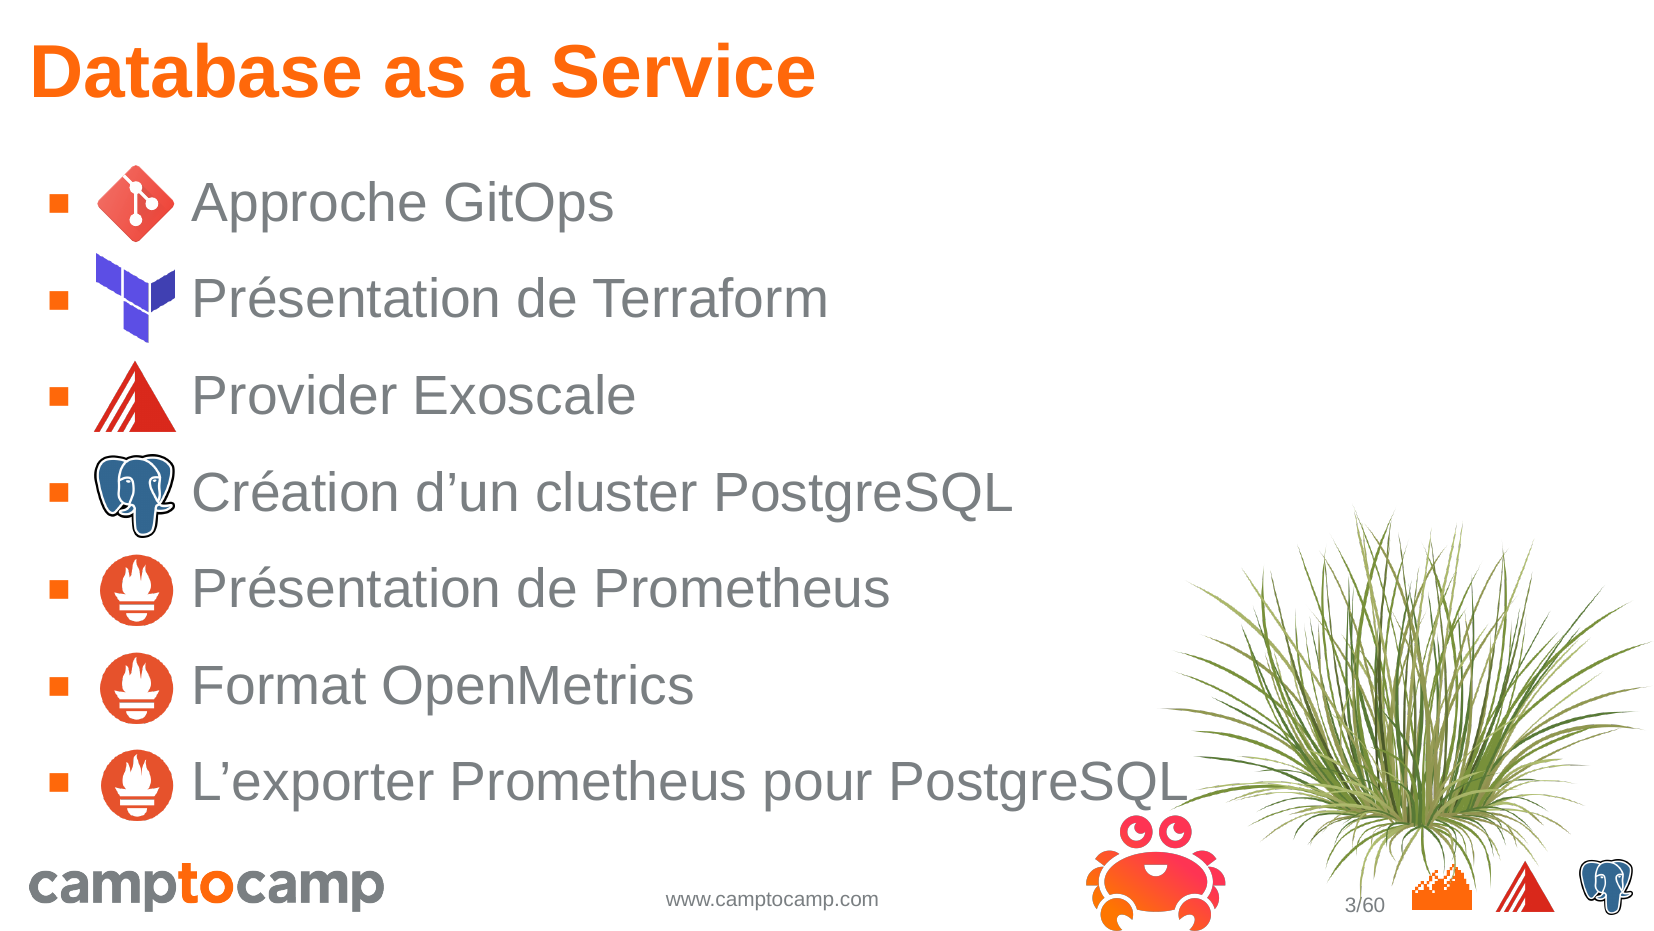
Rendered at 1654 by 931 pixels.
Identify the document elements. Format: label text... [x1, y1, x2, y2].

picture [97, 165, 175, 243]
picture [93, 354, 178, 439]
title Database as a Service [29, 29, 1625, 169]
picture [101, 749, 174, 821]
picture [100, 652, 174, 724]
picture [94, 454, 175, 538]
picture [96, 253, 175, 343]
picture [1086, 499, 1654, 931]
list Approche GitOps Présentation de Terraform Provider Exoscale Création d’un cluster PostgreSQL Présentation de Prometheus Format OpenMetrics L’exporter Prometheus pour PostgreSQL [29, 171, 1625, 827]
picture [29, 863, 384, 912]
picture [100, 554, 174, 626]
